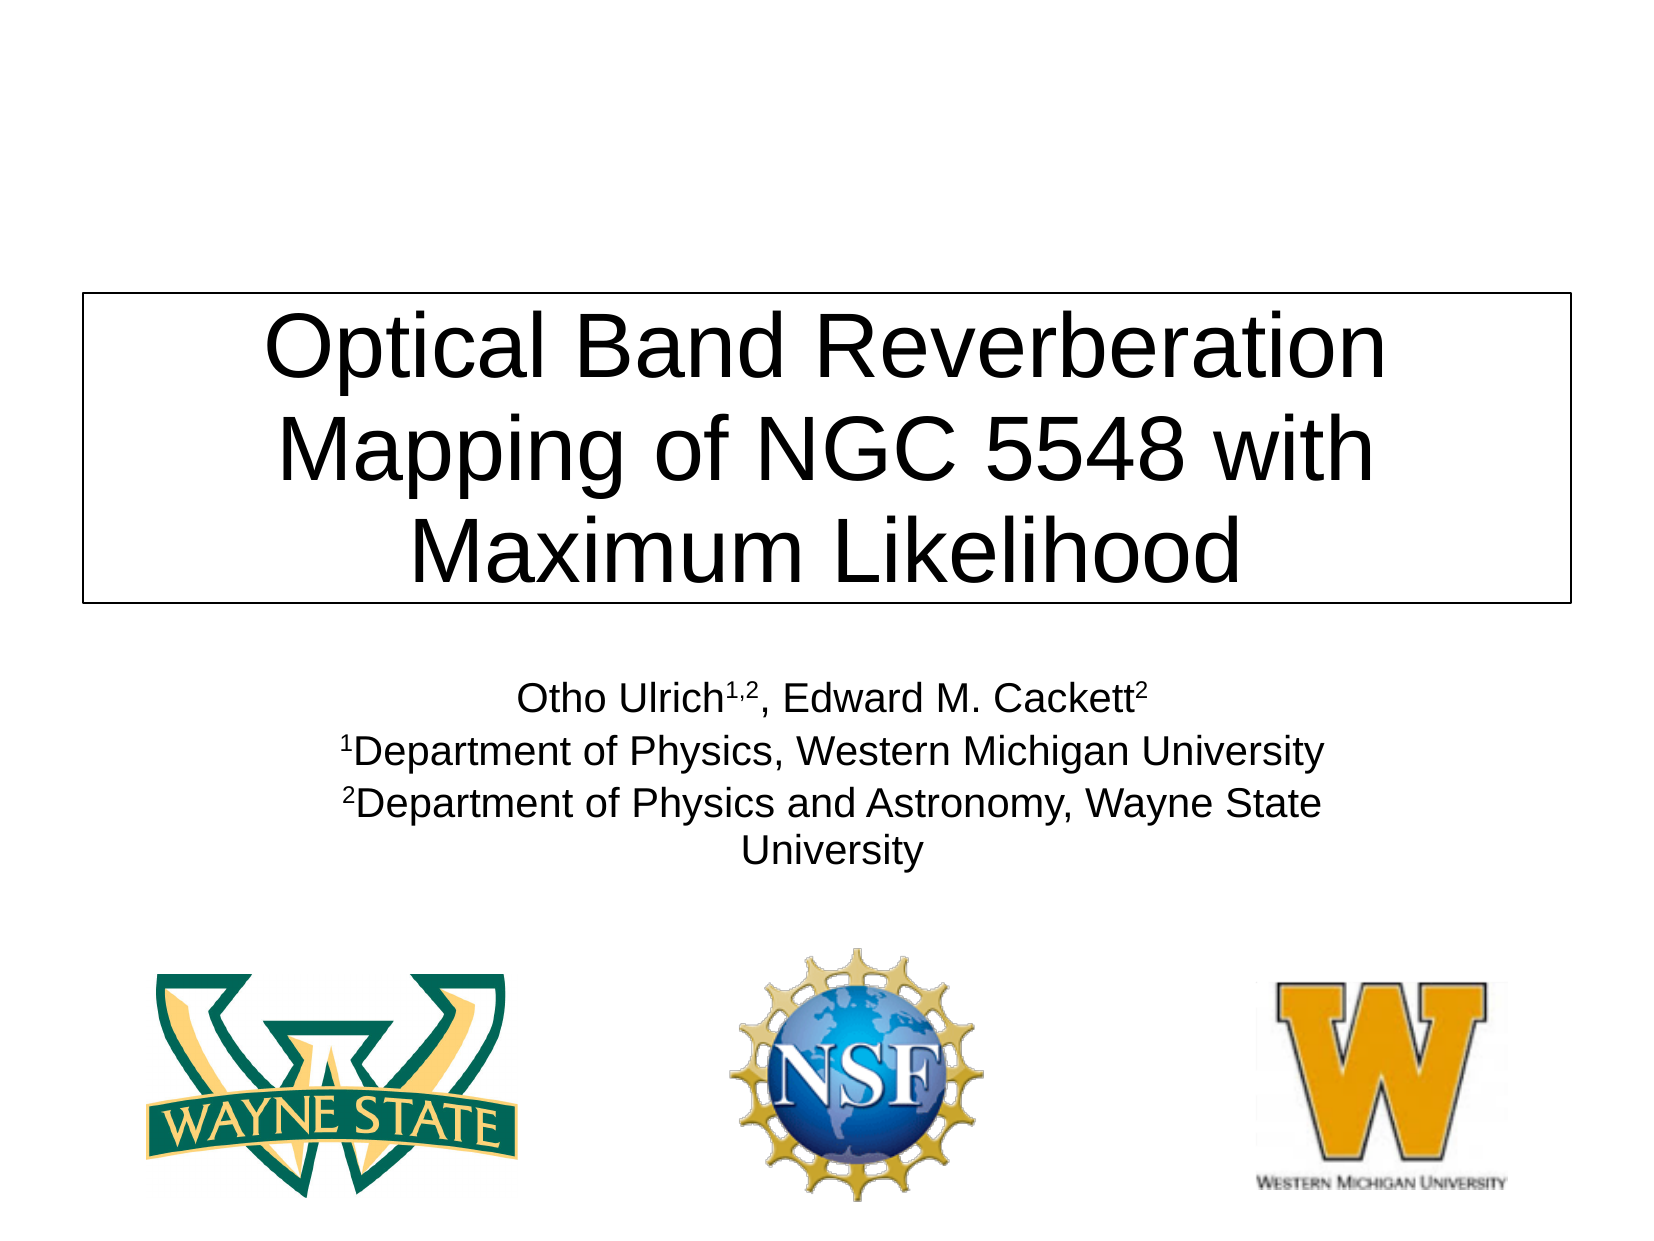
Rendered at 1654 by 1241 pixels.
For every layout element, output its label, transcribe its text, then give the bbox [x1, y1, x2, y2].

picture [146, 974, 518, 1198]
subtitle Otho Ulrich1,2, Edward M. Cackett2 1Department of Physics, Western Michigan University 2Department of Physics and Astronomy, Wayne State University [270, 675, 1396, 1035]
picture [1255, 981, 1508, 1190]
title Optical Band Reverberation Mapping of NGC 5548 with Maximum Likelihood [82, 293, 1571, 604]
picture [727, 944, 987, 1206]
